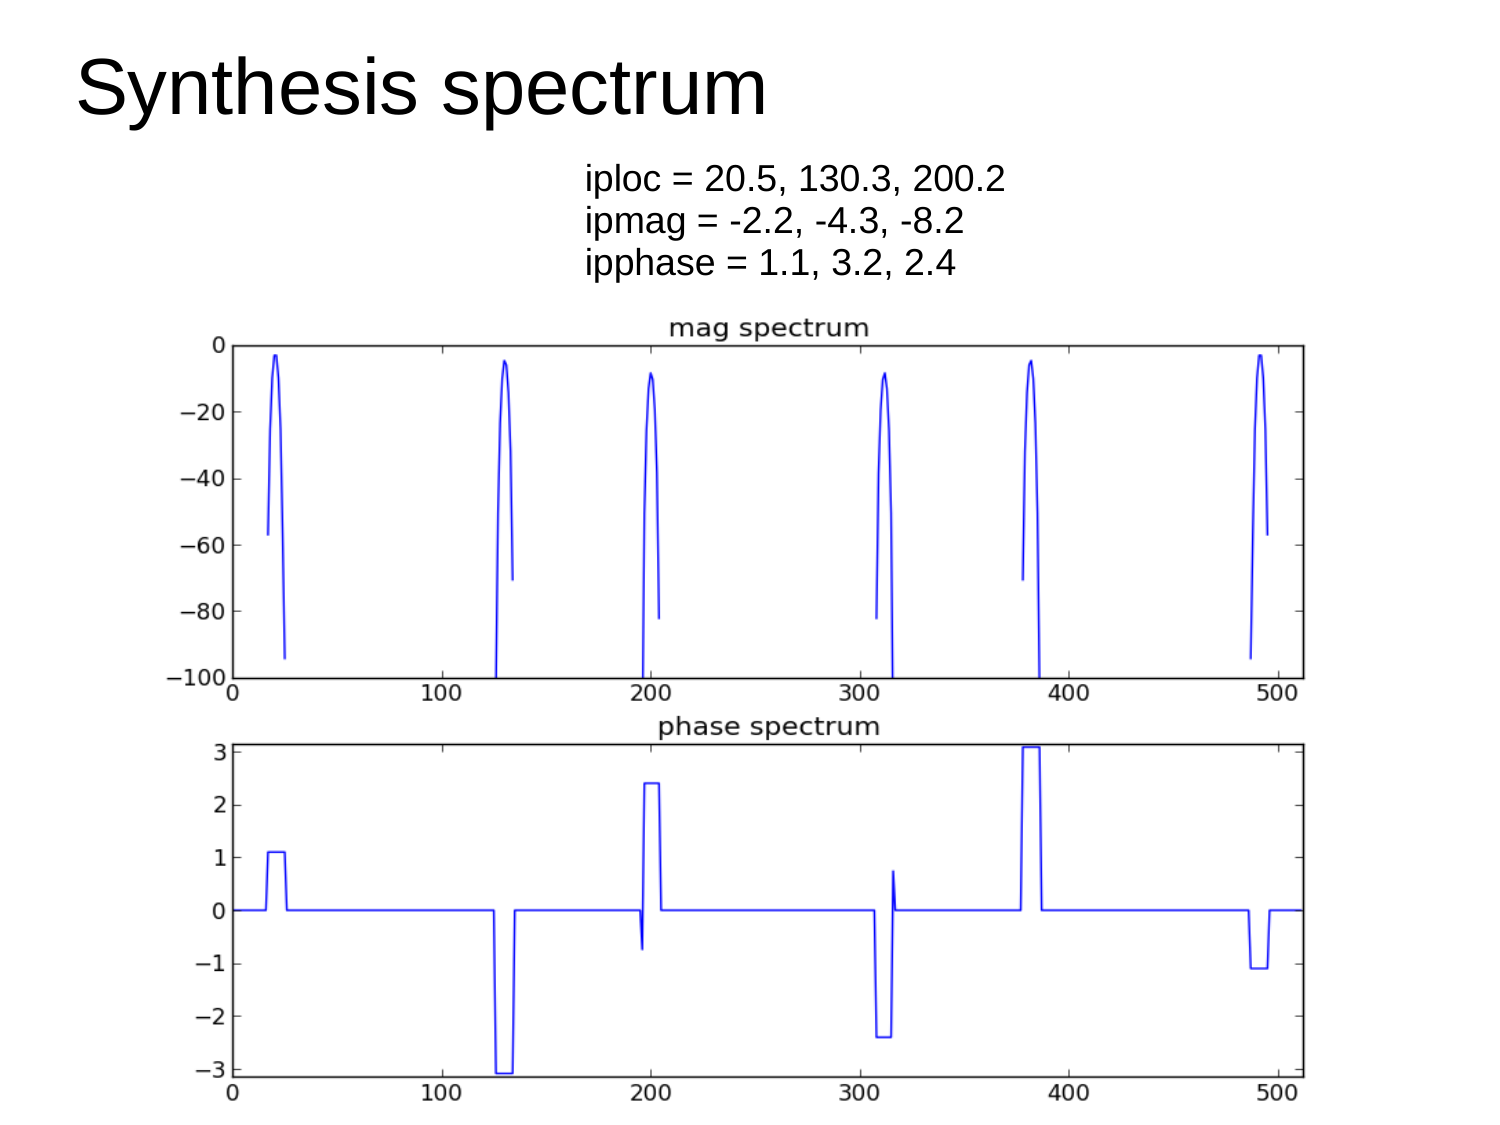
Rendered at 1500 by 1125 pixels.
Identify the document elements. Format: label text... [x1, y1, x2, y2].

text_box iploc = 20.5, 130.3, 200.2 ipmag = -2.2, -4.3, -8.2 ipphase = 1.1, 3.2, 2.4 [570, 149, 1022, 291]
picture [60, 254, 1441, 1125]
title Synthesis spectrum [75, 9, 1425, 165]
